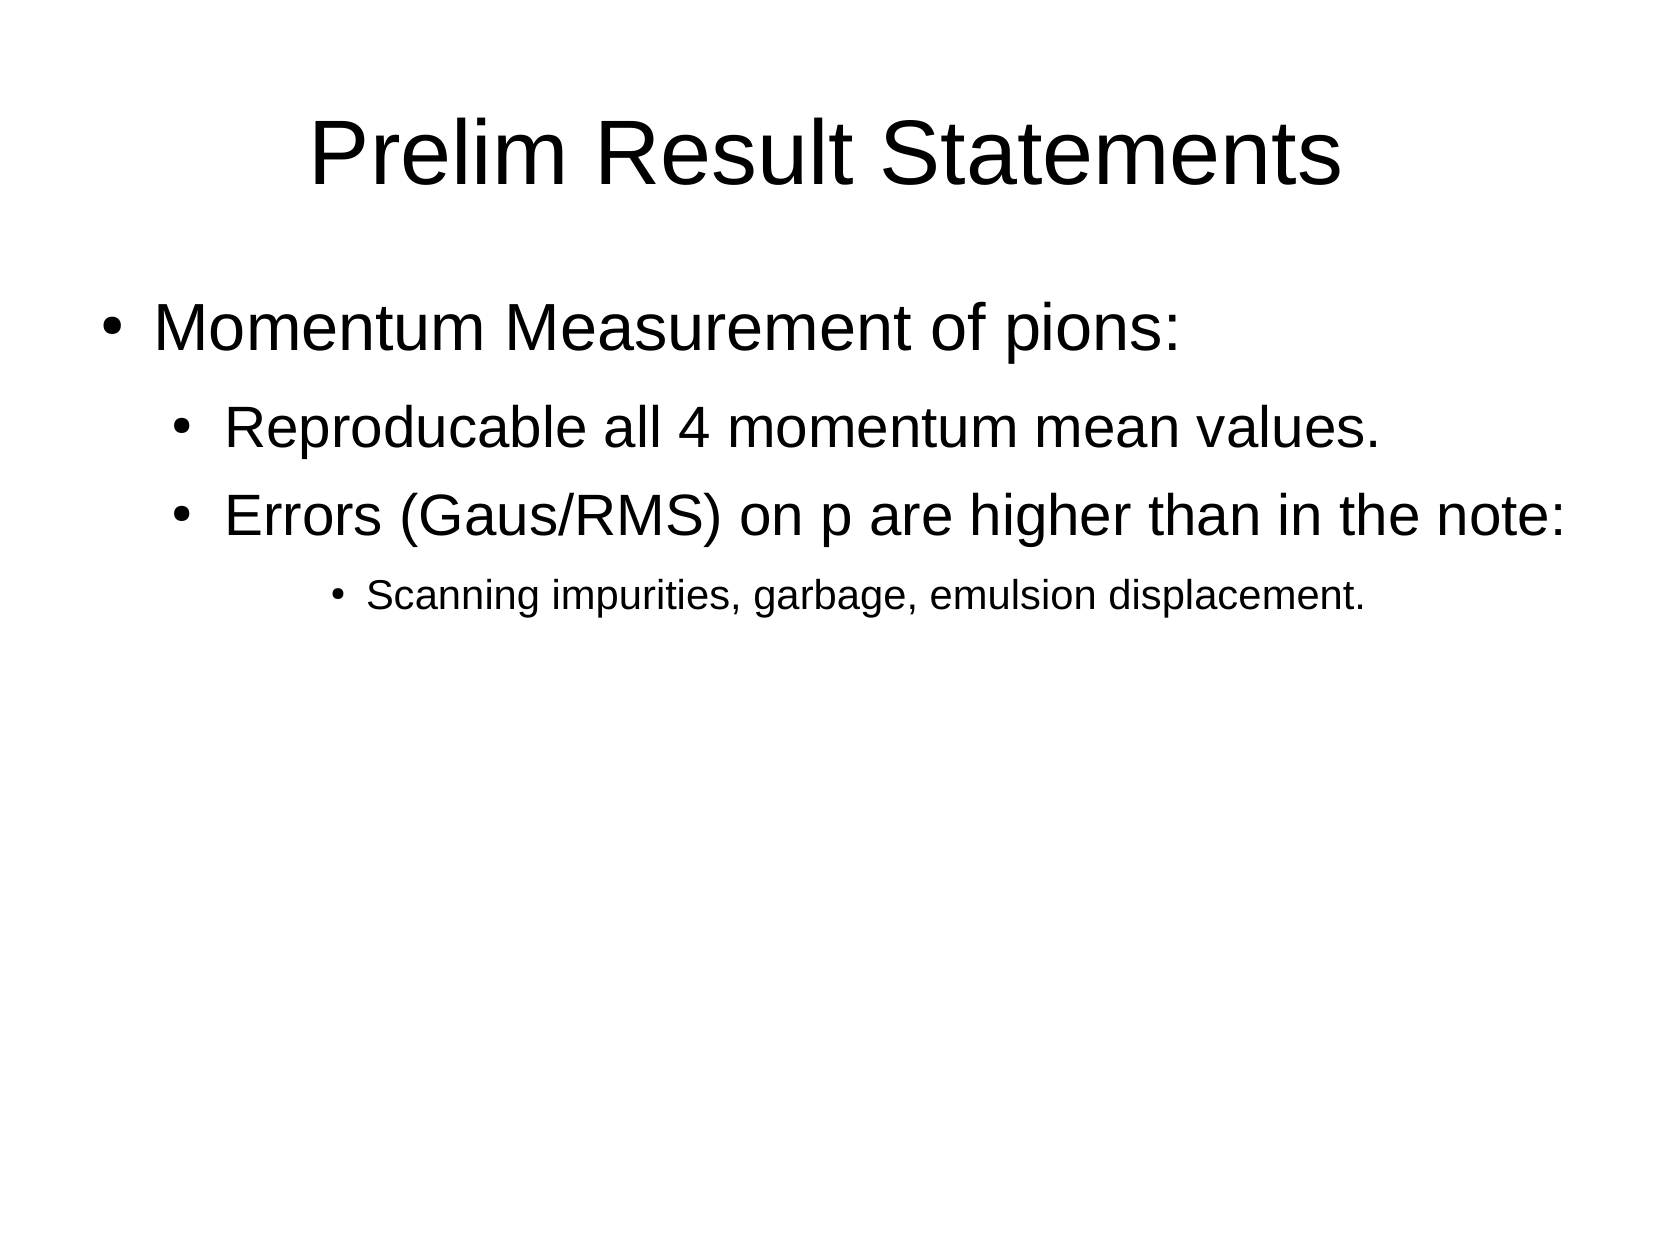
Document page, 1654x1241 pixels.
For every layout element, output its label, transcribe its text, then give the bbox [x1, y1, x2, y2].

title Prelim Result Statements [82, 56, 1571, 250]
list Momentum Measurement of pions: Reproducable all 4 momentum mean values. Errors (Gaus/RMS) on p are higher than in the note: Scanning impurities, garbage, emulsion displacement. [82, 290, 1571, 1109]
